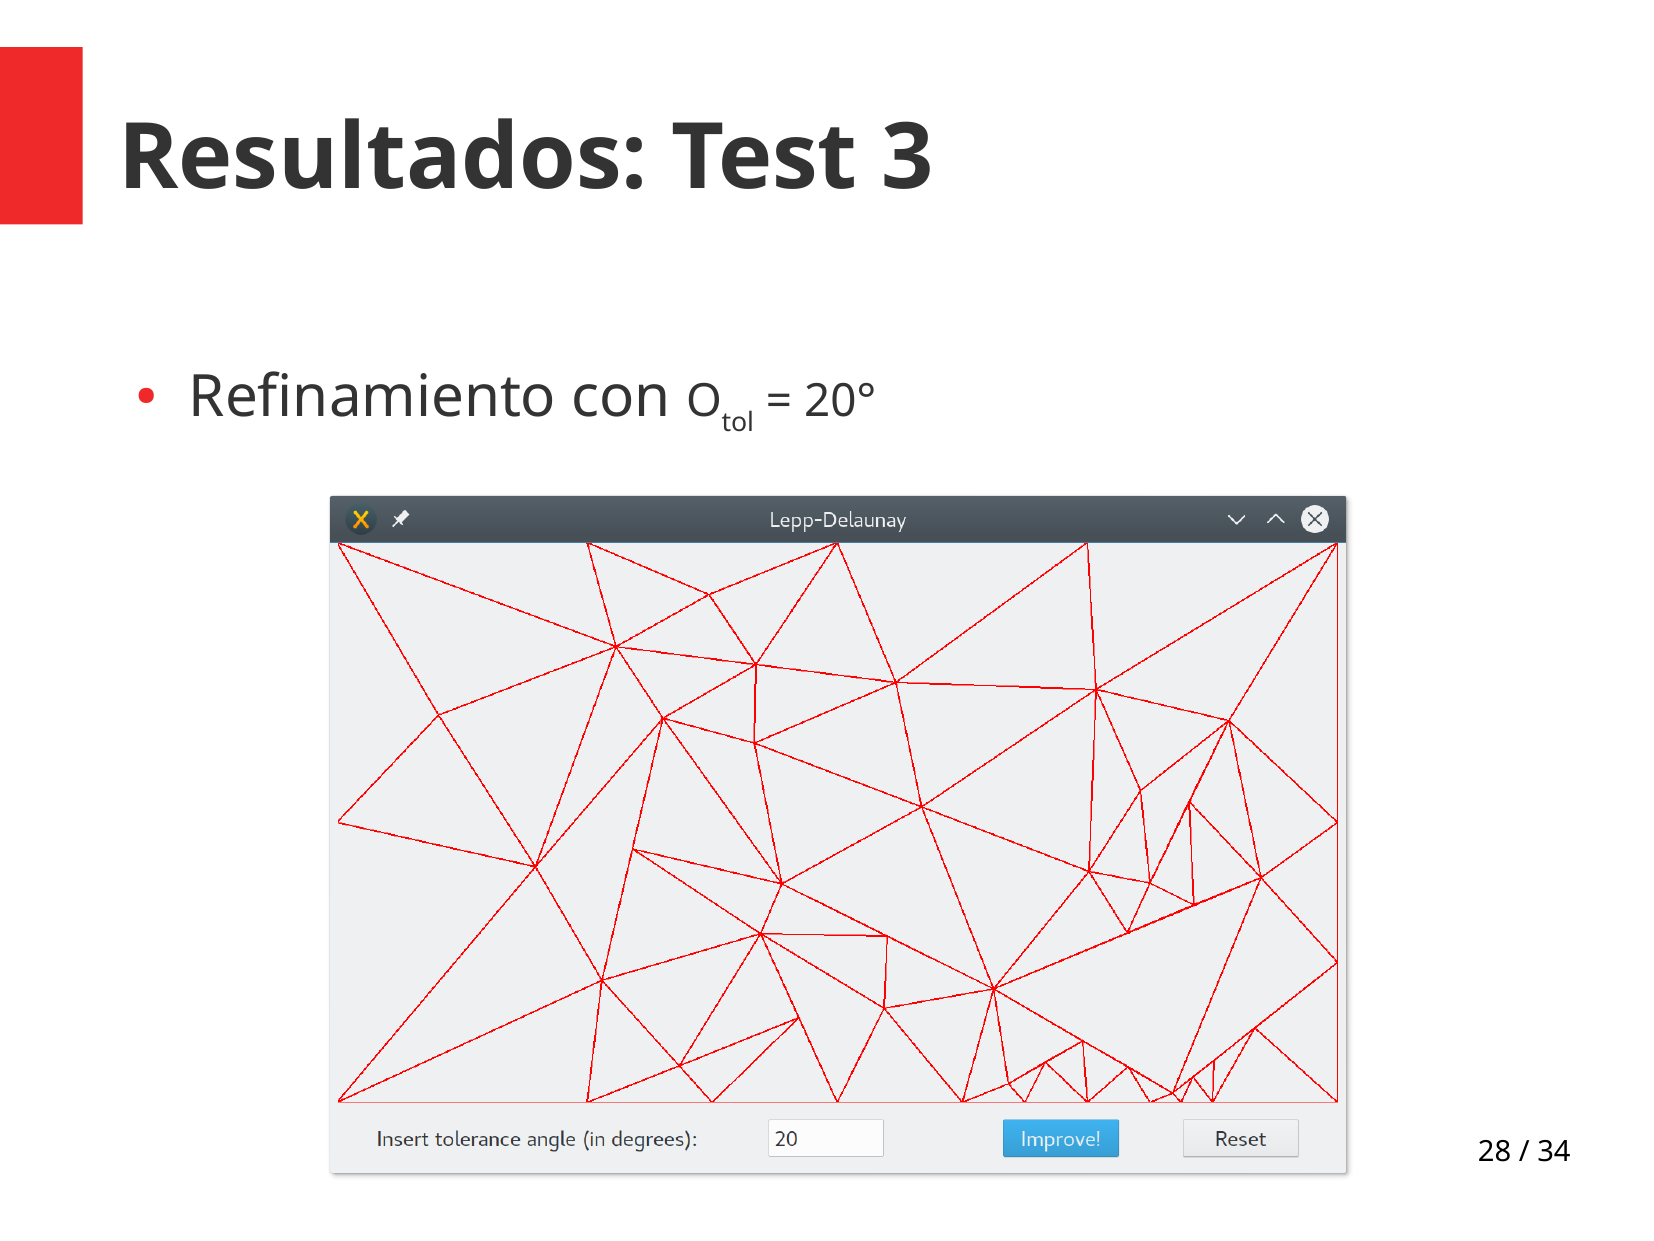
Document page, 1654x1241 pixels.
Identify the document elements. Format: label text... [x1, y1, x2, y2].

list Refinamiento con Otol = 20° [118, 354, 1536, 1074]
title Resultados: Test 3 [118, 49, 1571, 257]
picture [324, 490, 1356, 1183]
